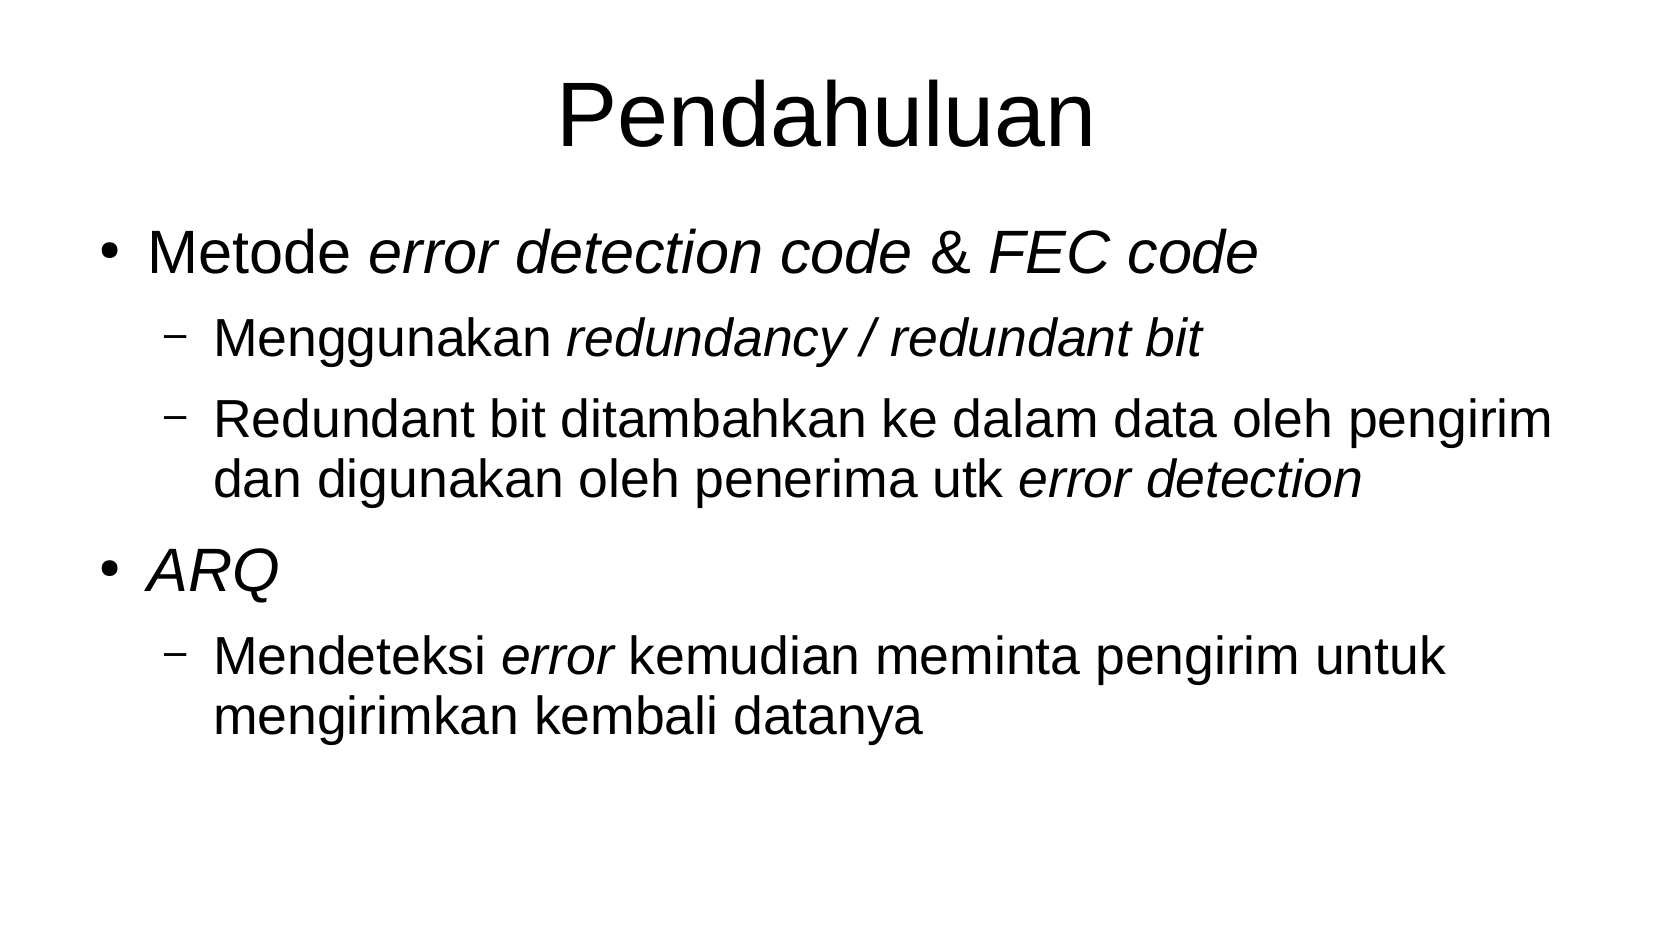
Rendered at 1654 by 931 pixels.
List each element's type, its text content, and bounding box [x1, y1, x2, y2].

list Metode error detection code & FEC code Menggunakan redundancy / redundant bit Redundant bit ditambahkan ke dalam data oleh pengirim dan digunakan oleh penerima utk error detection ARQ Mendeteksi error kemudian meminta pengirim untuk mengirimkan kembali datanya [82, 217, 1571, 758]
title Pendahuluan [82, 37, 1571, 193]
